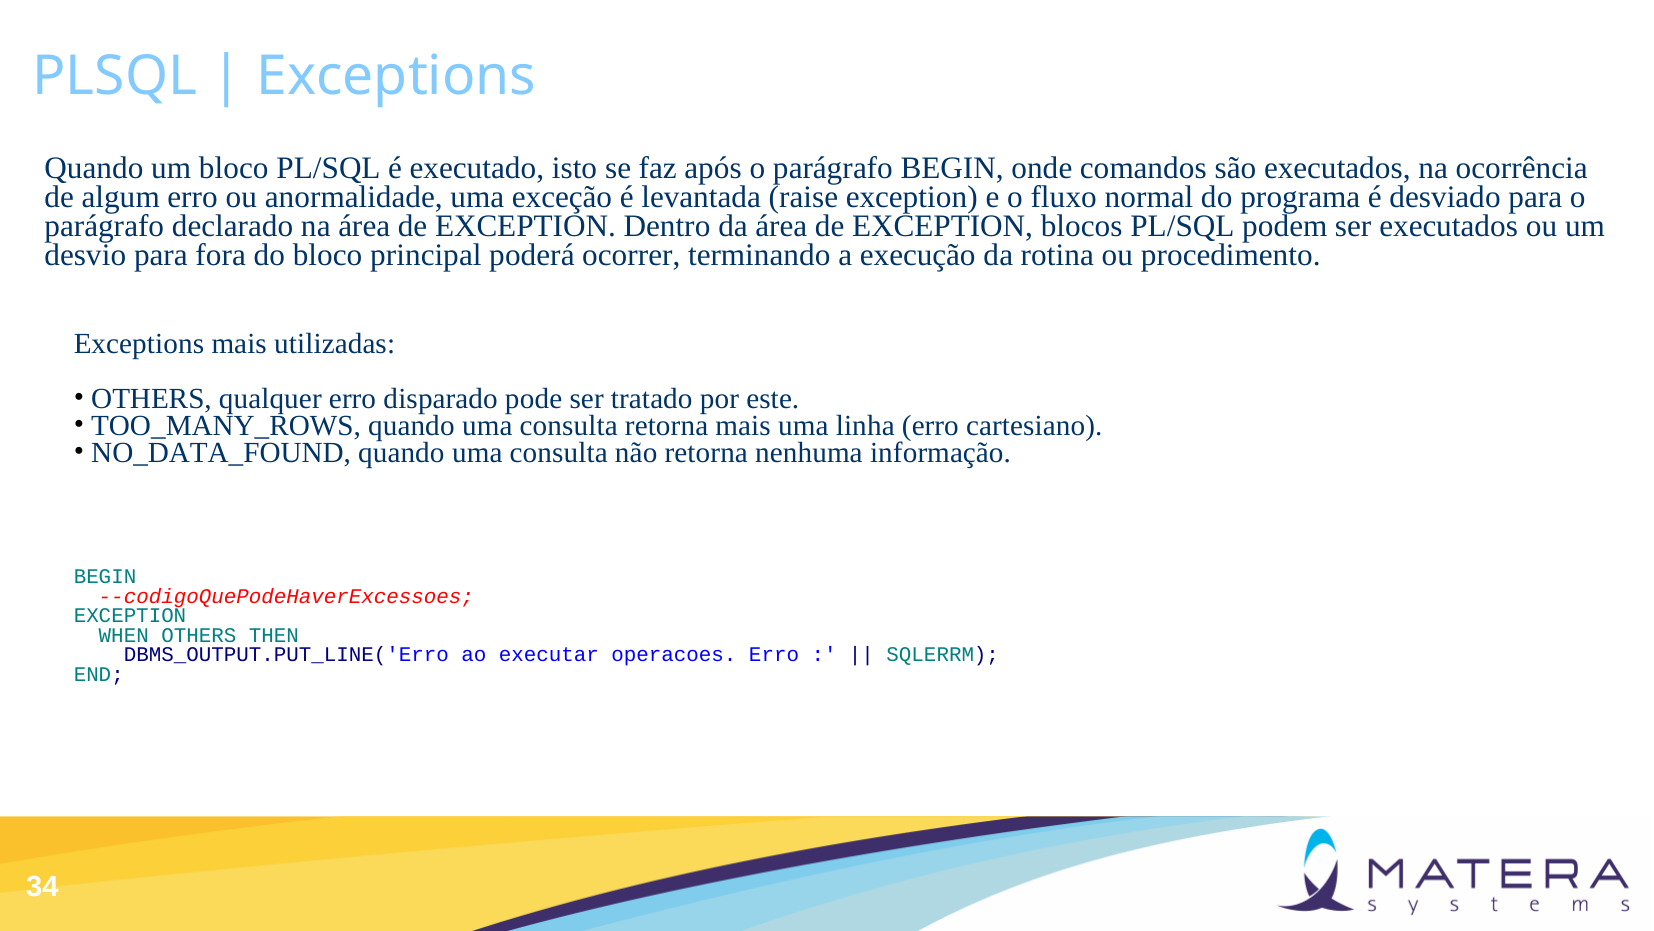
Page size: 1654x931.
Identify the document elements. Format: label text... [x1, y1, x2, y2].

title PLSQL | Exceptions [32, 24, 1628, 137]
text_box Exceptions mais utilizadas: OTHERS, qualquer erro disparado pode ser tratado por este. TOO_MANY_ROWS, quando uma consulta retorna mais uma linha (erro cartesiano). NO_DATA_FOUND, quando uma consulta não retorna nenhuma informação. [59, 324, 1595, 484]
text_box Quando um bloco PL/SQL é executado, isto se faz após o parágrafo BEGIN, onde comandos são executados, na ocorrência de algum erro ou anormalidade, uma exceção é levantada (raise exception) e o fluxo normal do programa é desviado para o parágrafo declarado na área de EXCEPTION. Dentro da área de EXCEPTION, blocos PL/SQL podem ser executados ou um desvio para fora do bloco principal poderá ocorrer, terminando a execução da rotina ou procedimento. [29, 147, 1625, 288]
text_box BEGIN --codigoQuePodeHaverExcessoes; EXCEPTION WHEN OTHERS THEN DBMS_OUTPUT.PUT_LINE('Erro ao executar operacoes. Erro :' || SQLERRM); END; [59, 561, 1536, 768]
picture [0, 816, 1652, 931]
